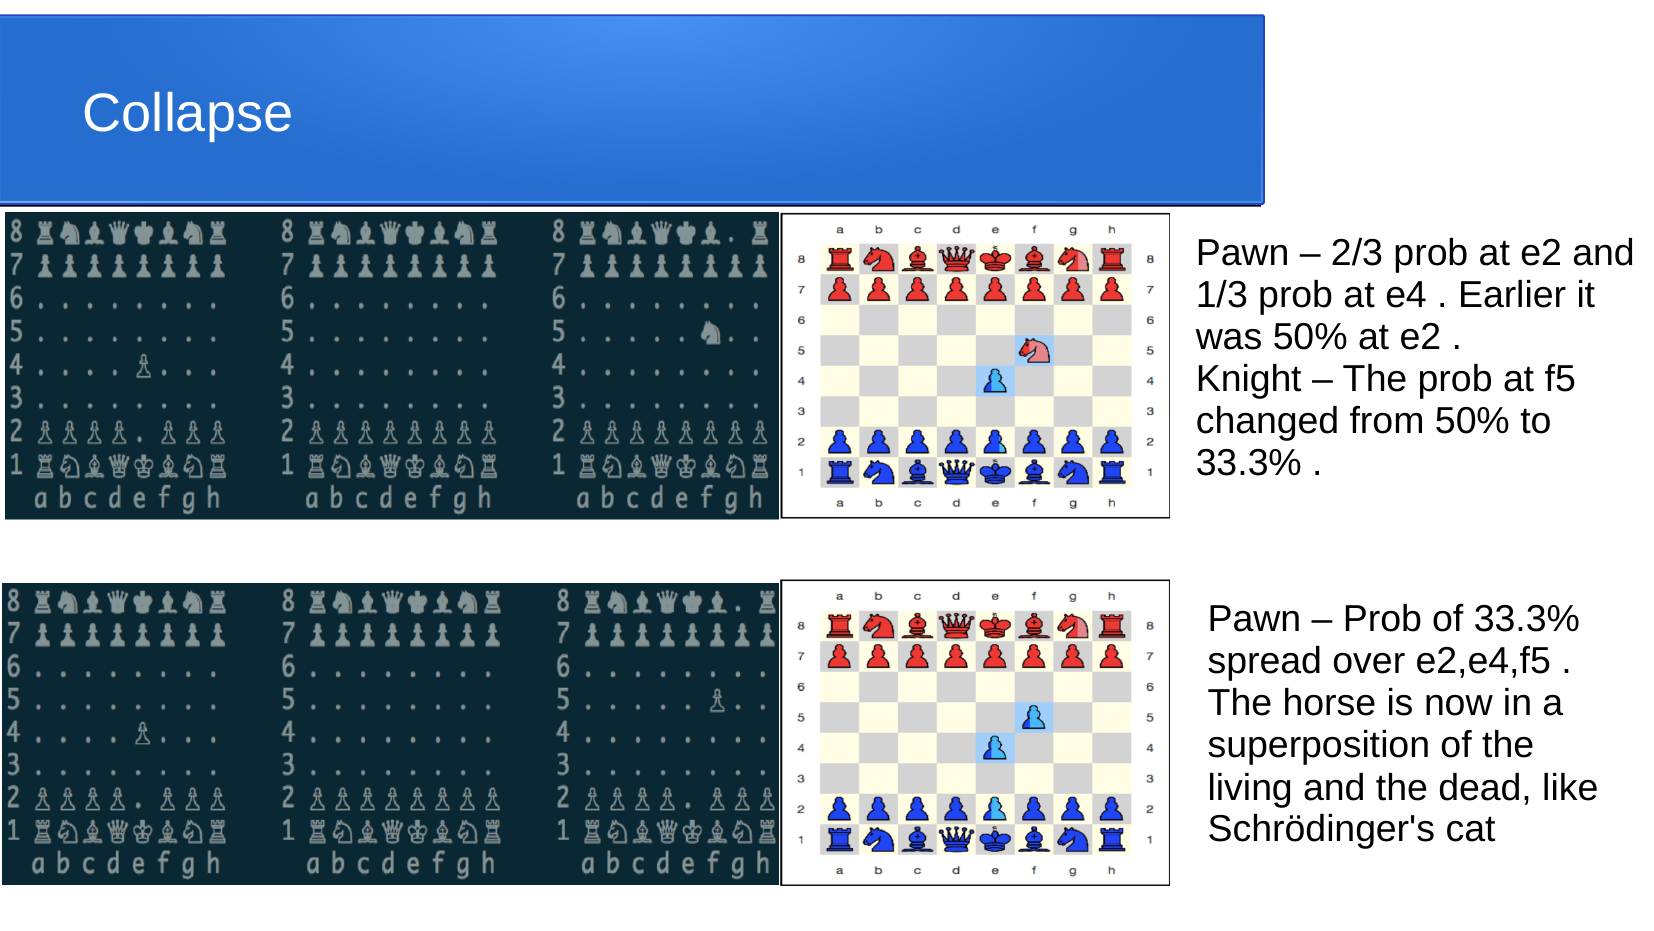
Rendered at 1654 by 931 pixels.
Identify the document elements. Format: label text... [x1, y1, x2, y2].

text_box Pawn – Prob of 33.3% spread over e2,e4,f5 . The horse is now in a superposition of the living and the dead, like Schrödinger's cat [1192, 590, 1642, 858]
picture [0, 212, 1170, 520]
picture [0, 578, 1170, 886]
text_box Pawn – 2/3 prob at e2 and 1/3 prob at e4 . Earlier it was 50% at e2 . Knight – The prob at f5 changed from 50% to 33.3% . [1181, 224, 1654, 492]
title Collapse [82, 35, 1235, 189]
